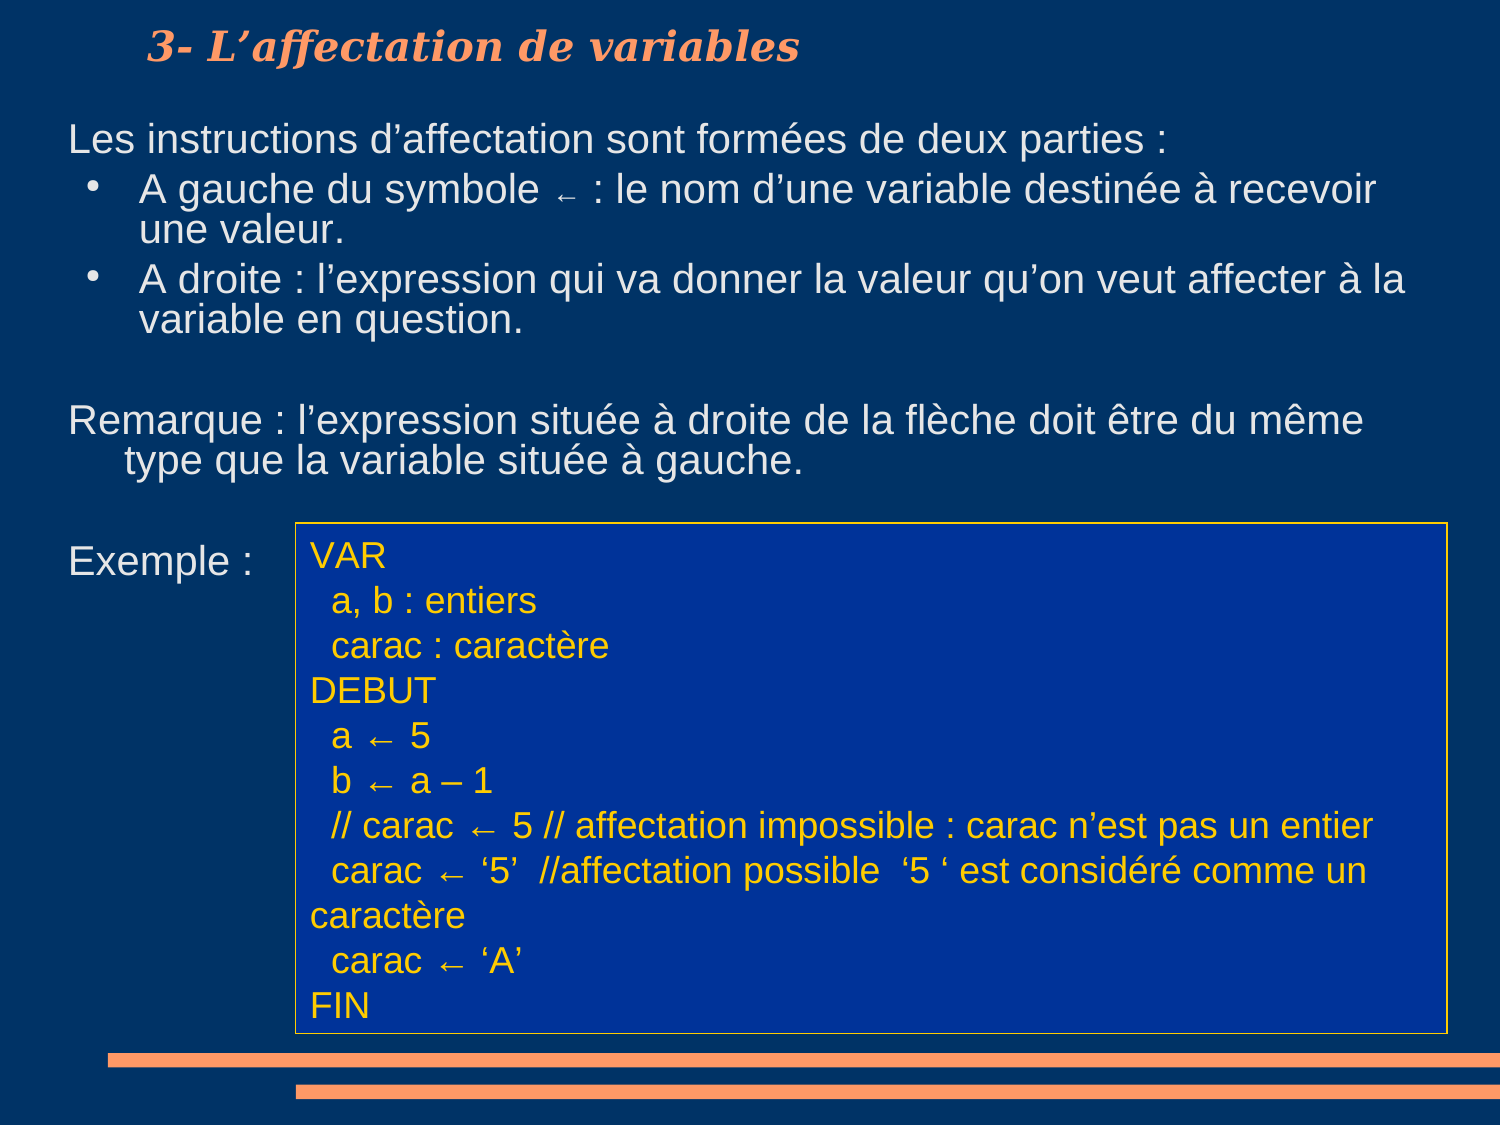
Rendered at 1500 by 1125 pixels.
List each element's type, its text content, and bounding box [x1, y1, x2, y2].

text_box VAR a, b : entiers carac : caractère DEBUT a ← 5 b ← a – 1 // carac ← 5 // affectation impossible : carac n’est pas un entier carac ← ‘5’ //affectation possible ‘5 ‘ est considéré comme un caractère carac ← ‘A’ FIN [295, 522, 1447, 1034]
title 3- L’affectation de variables [112, 0, 1388, 91]
list Les instructions d’affectation sont formées de deux parties : A gauche du symbole ← : le nom d’une variable destinée à recevoir une valeur. A droite : l’expression qui va donner la valeur qu’on veut affecter à la variable en question. Remarque : l’expression située à droite de la flèche doit être du même type que la variable située à gauche. Exemple : [53, 113, 1459, 680]
